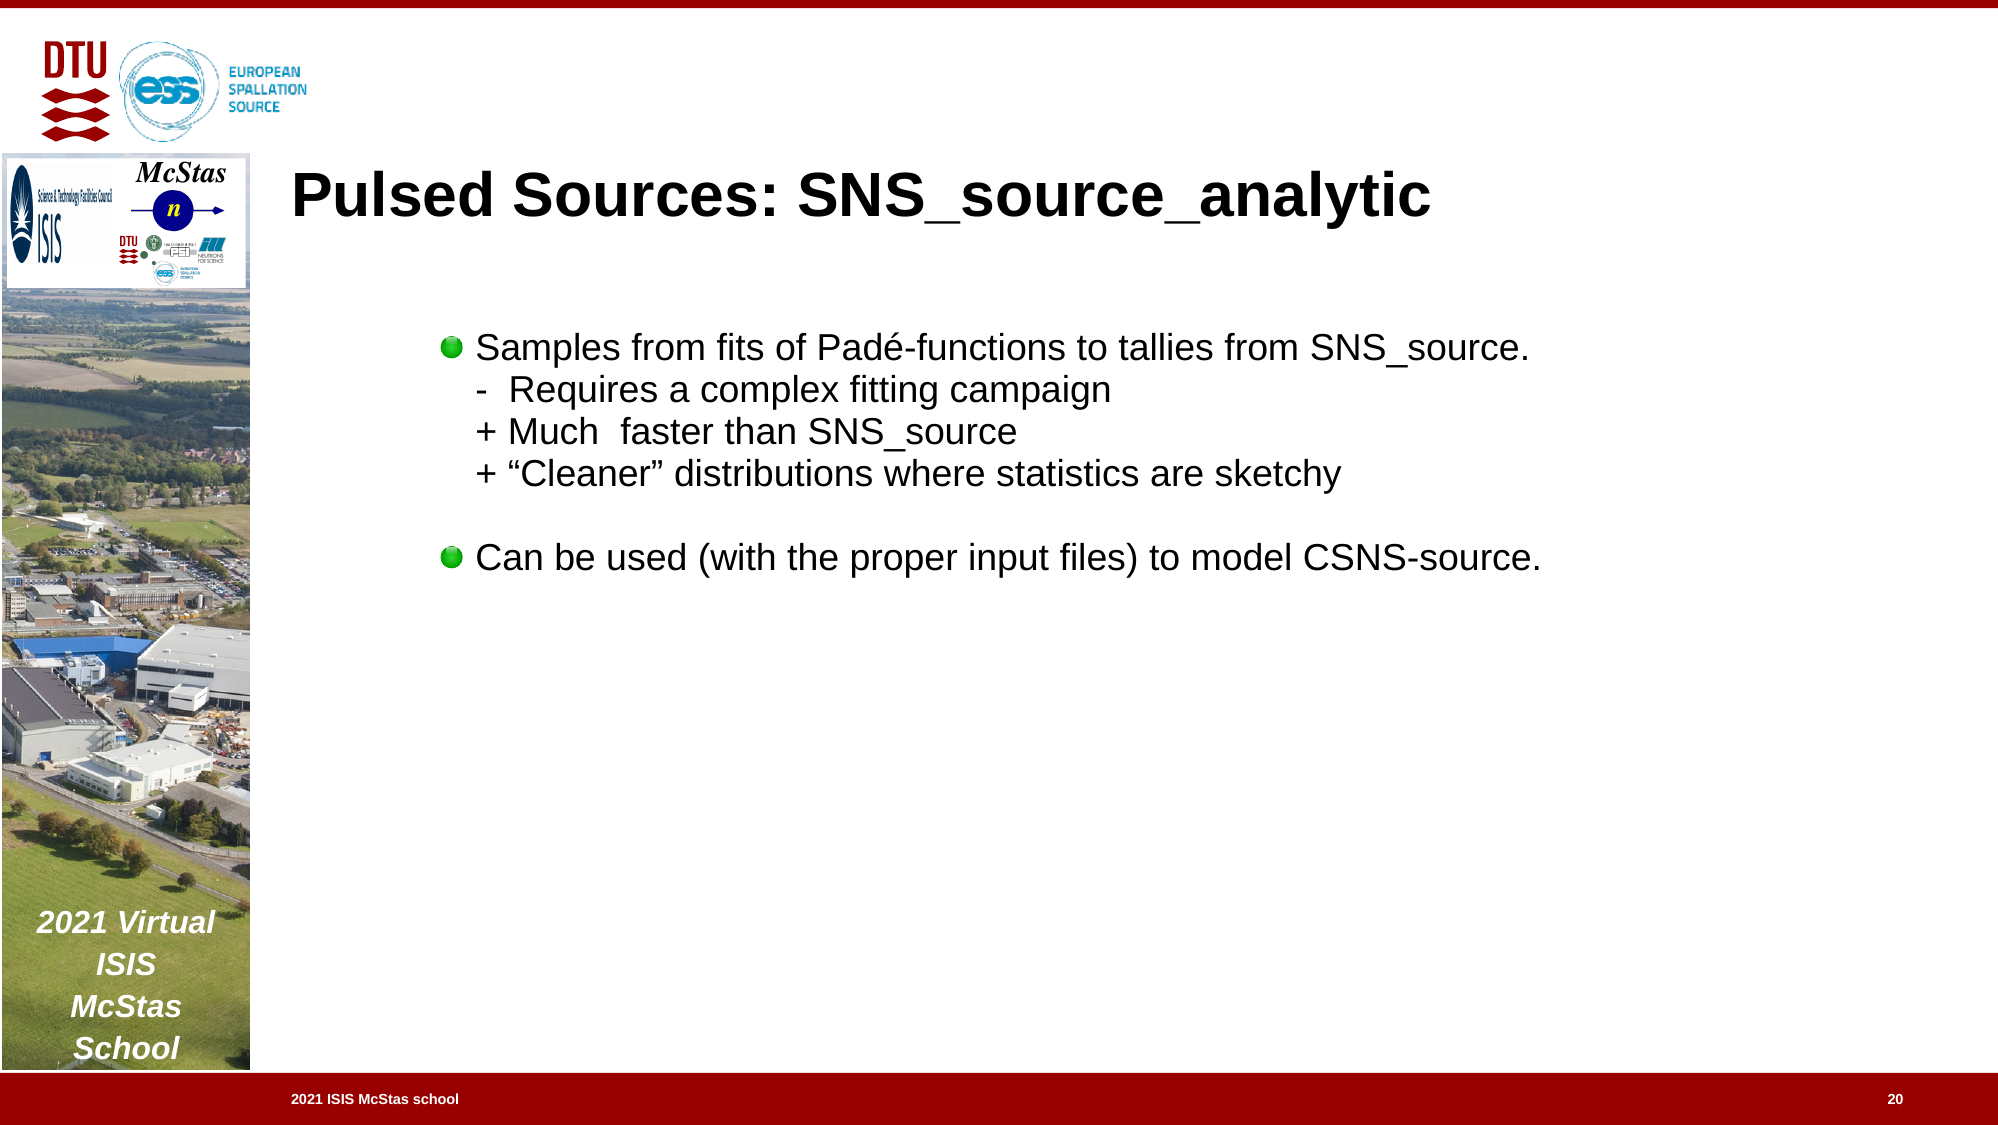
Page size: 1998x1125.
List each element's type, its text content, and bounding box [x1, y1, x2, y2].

slide_number <number> [1887, 1088, 1909, 1110]
title Pulsed Sources: SNS_source_analytic [291, 69, 1819, 230]
picture [119, 41, 307, 142]
picture [2, 153, 250, 1070]
text_box Samples from fits of Padé-functions to tallies from SNS_source. - Requires a complex fitting campaign + Much faster than SNS_source + “Cleaner” distributions where statistics are sketchy Can be used (with the proper input files) to model CSNS-source. [425, 318, 1558, 586]
